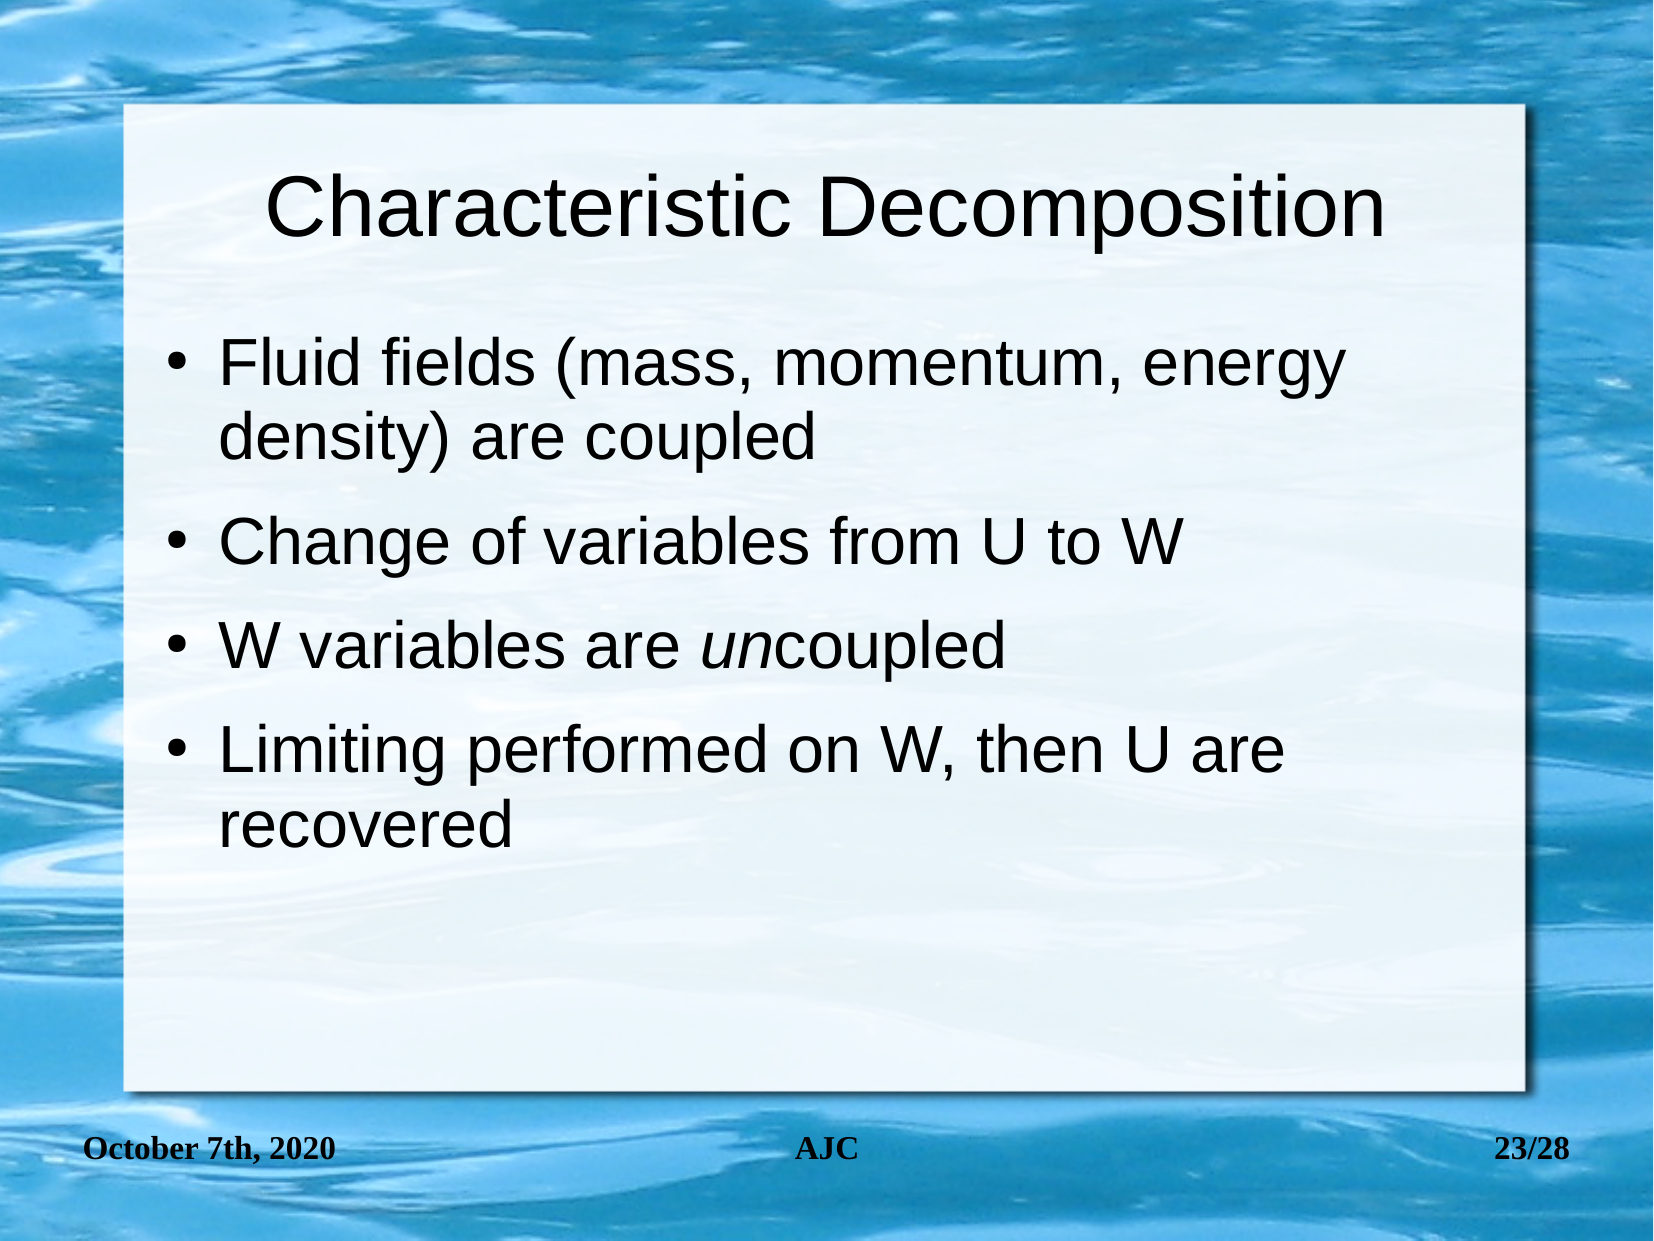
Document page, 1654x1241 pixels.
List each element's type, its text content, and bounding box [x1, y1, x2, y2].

title Characteristic Decomposition [147, 118, 1506, 296]
list Fluid fields (mass, momentum, energy density) are coupled Change of variables from U to W W variables are uncoupled Limiting performed on W, then U are recovered [147, 324, 1506, 1064]
picture [0, 0, 1654, 1241]
